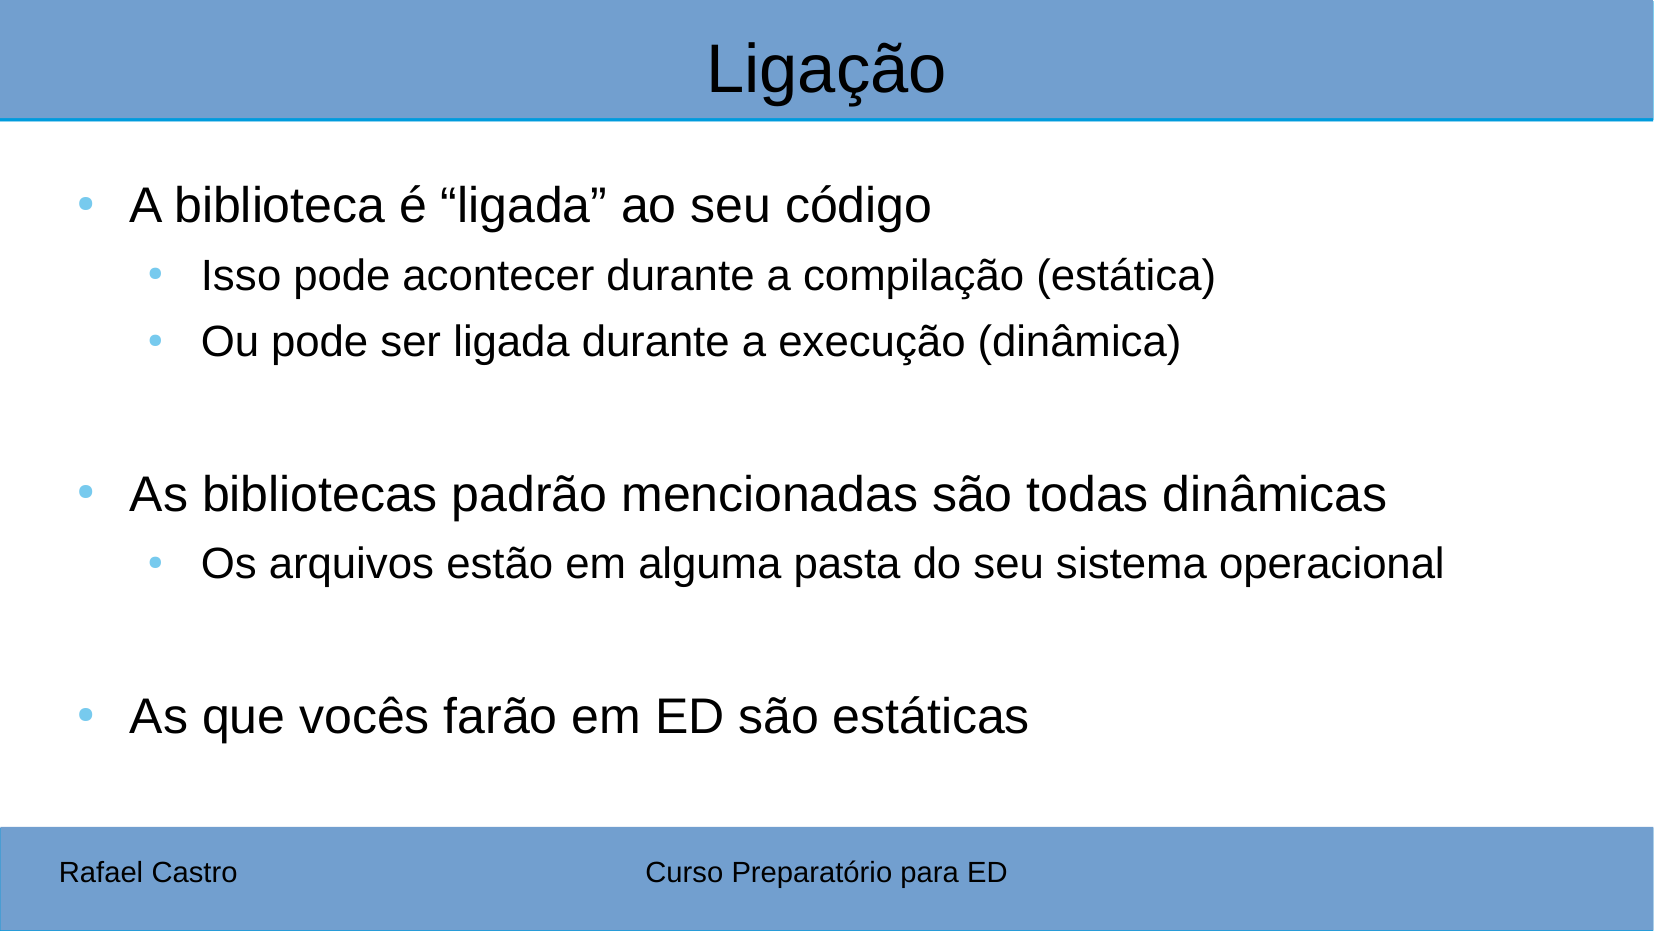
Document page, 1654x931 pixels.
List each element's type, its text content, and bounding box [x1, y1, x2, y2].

title Ligação [59, 29, 1595, 108]
list A biblioteca é “ligada” ao seu código Isso pode acontecer durante a compilação (estática) Ou pode ser ligada durante a execução (dinâmica) As bibliotecas padrão mencionadas são todas dinâmicas Os arquivos estão em alguma pasta do seu sistema operacional As que vocês farão em ED são estáticas [59, 177, 1595, 768]
